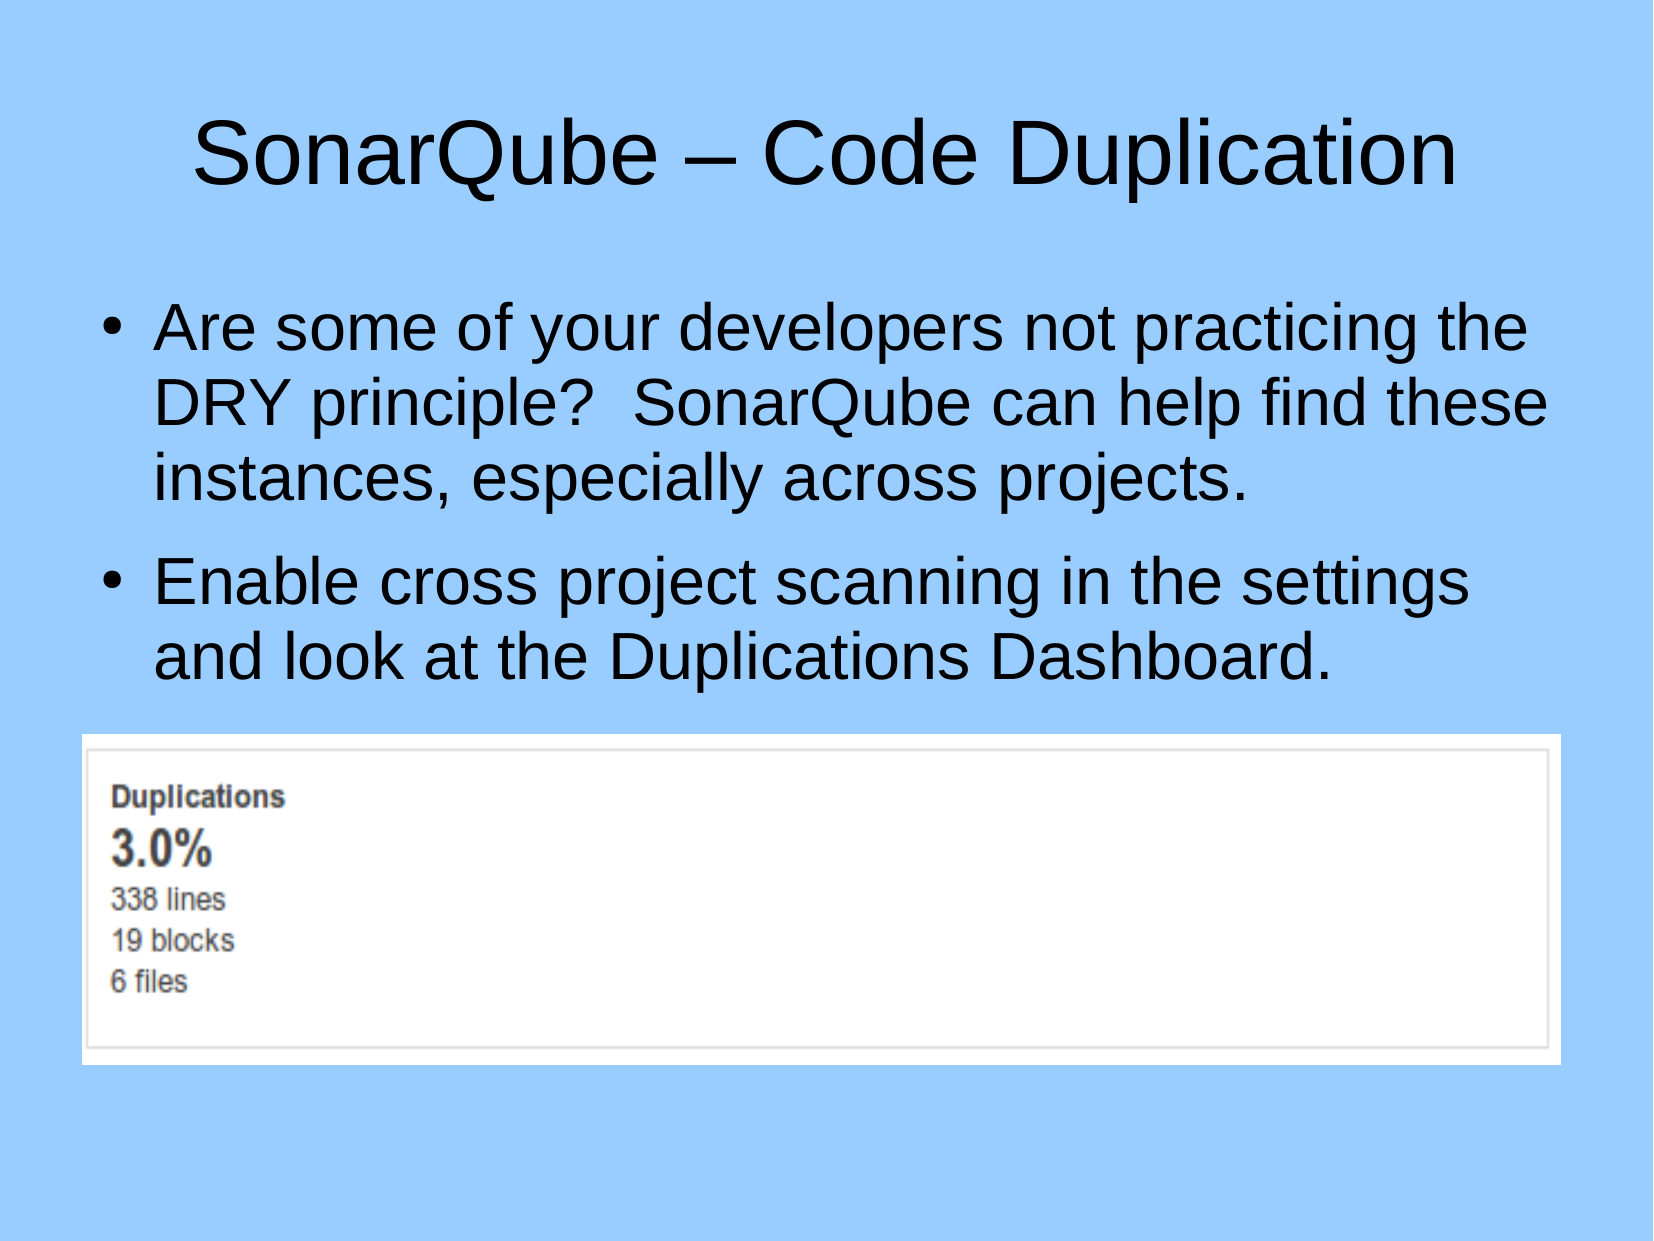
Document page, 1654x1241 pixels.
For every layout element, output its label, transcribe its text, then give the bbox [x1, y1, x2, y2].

title SonarQube – Code Duplication [82, 49, 1571, 257]
list Are some of your developers not practicing the DRY principle? SonarQube can help find these instances, especially across projects. Enable cross project scanning in the settings and look at the Duplications Dashboard. [82, 290, 1571, 1010]
picture [82, 734, 1561, 1066]
